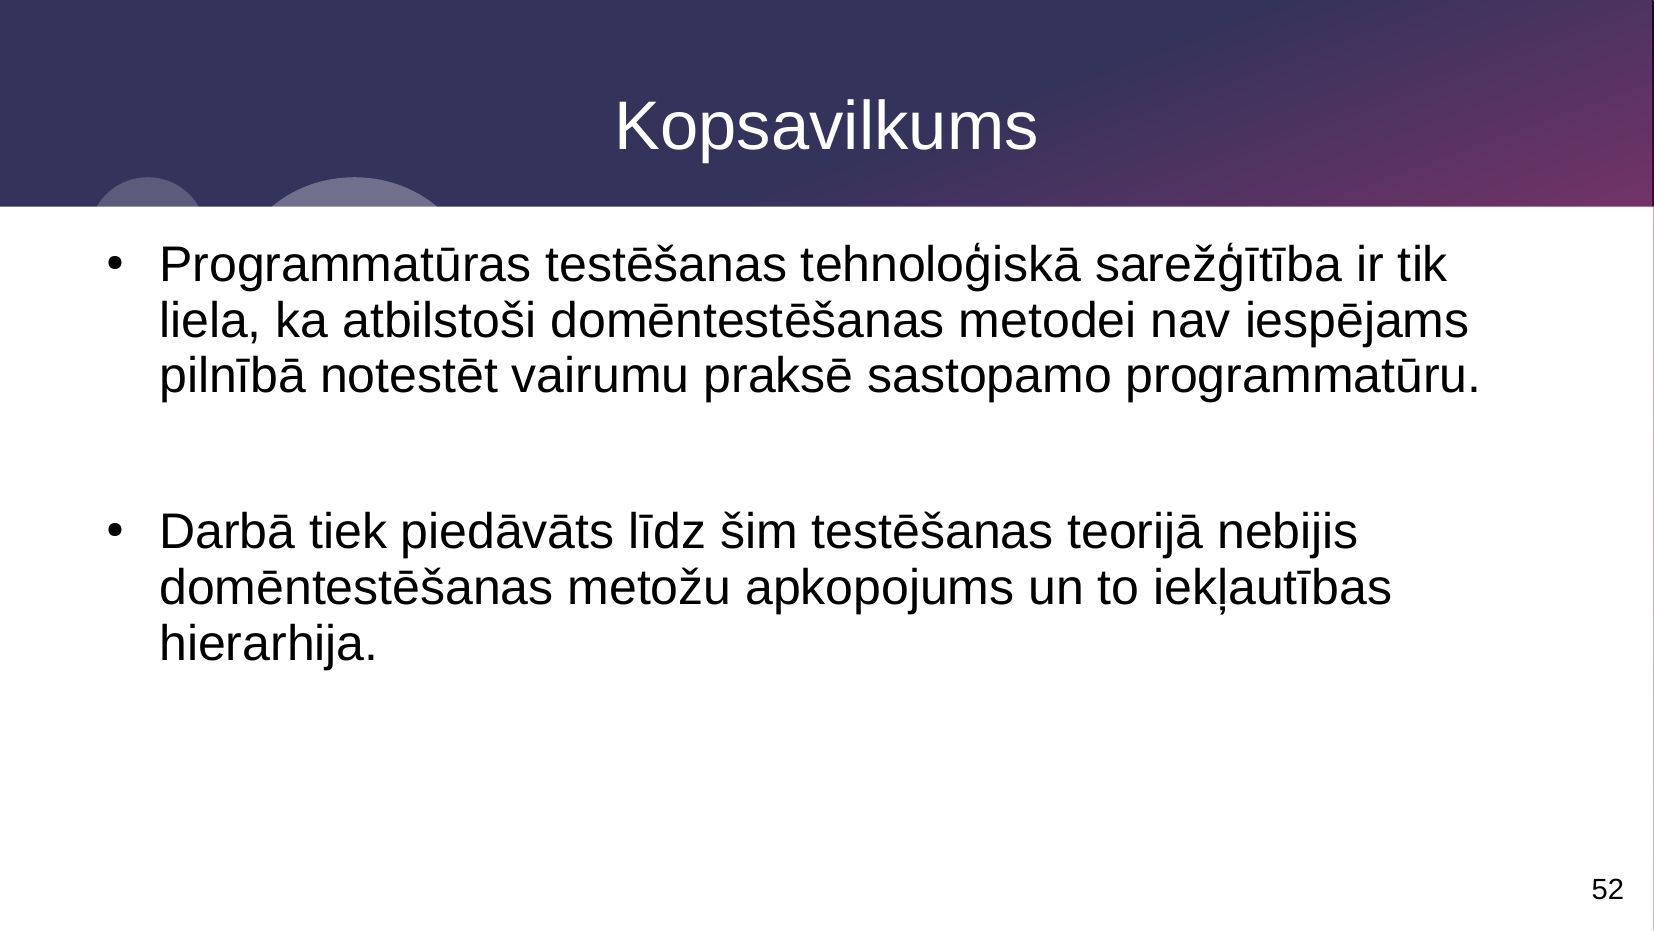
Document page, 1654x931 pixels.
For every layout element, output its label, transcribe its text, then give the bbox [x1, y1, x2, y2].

title Kopsavilkums [88, 44, 1565, 207]
list Programmatūras testēšanas tehnoloģiskā sarežģītība ir tik liela, ka atbilstoši domēntestēšanas metodei nav iespējams pilnībā notestēt vairumu praksē sastopamo programmatūru. Darbā tiek piedāvāts līdz šim testēšanas teorijā nebijis domēntestēšanas metožu apkopojums un to iekļautības hierarhija. [88, 236, 1565, 827]
